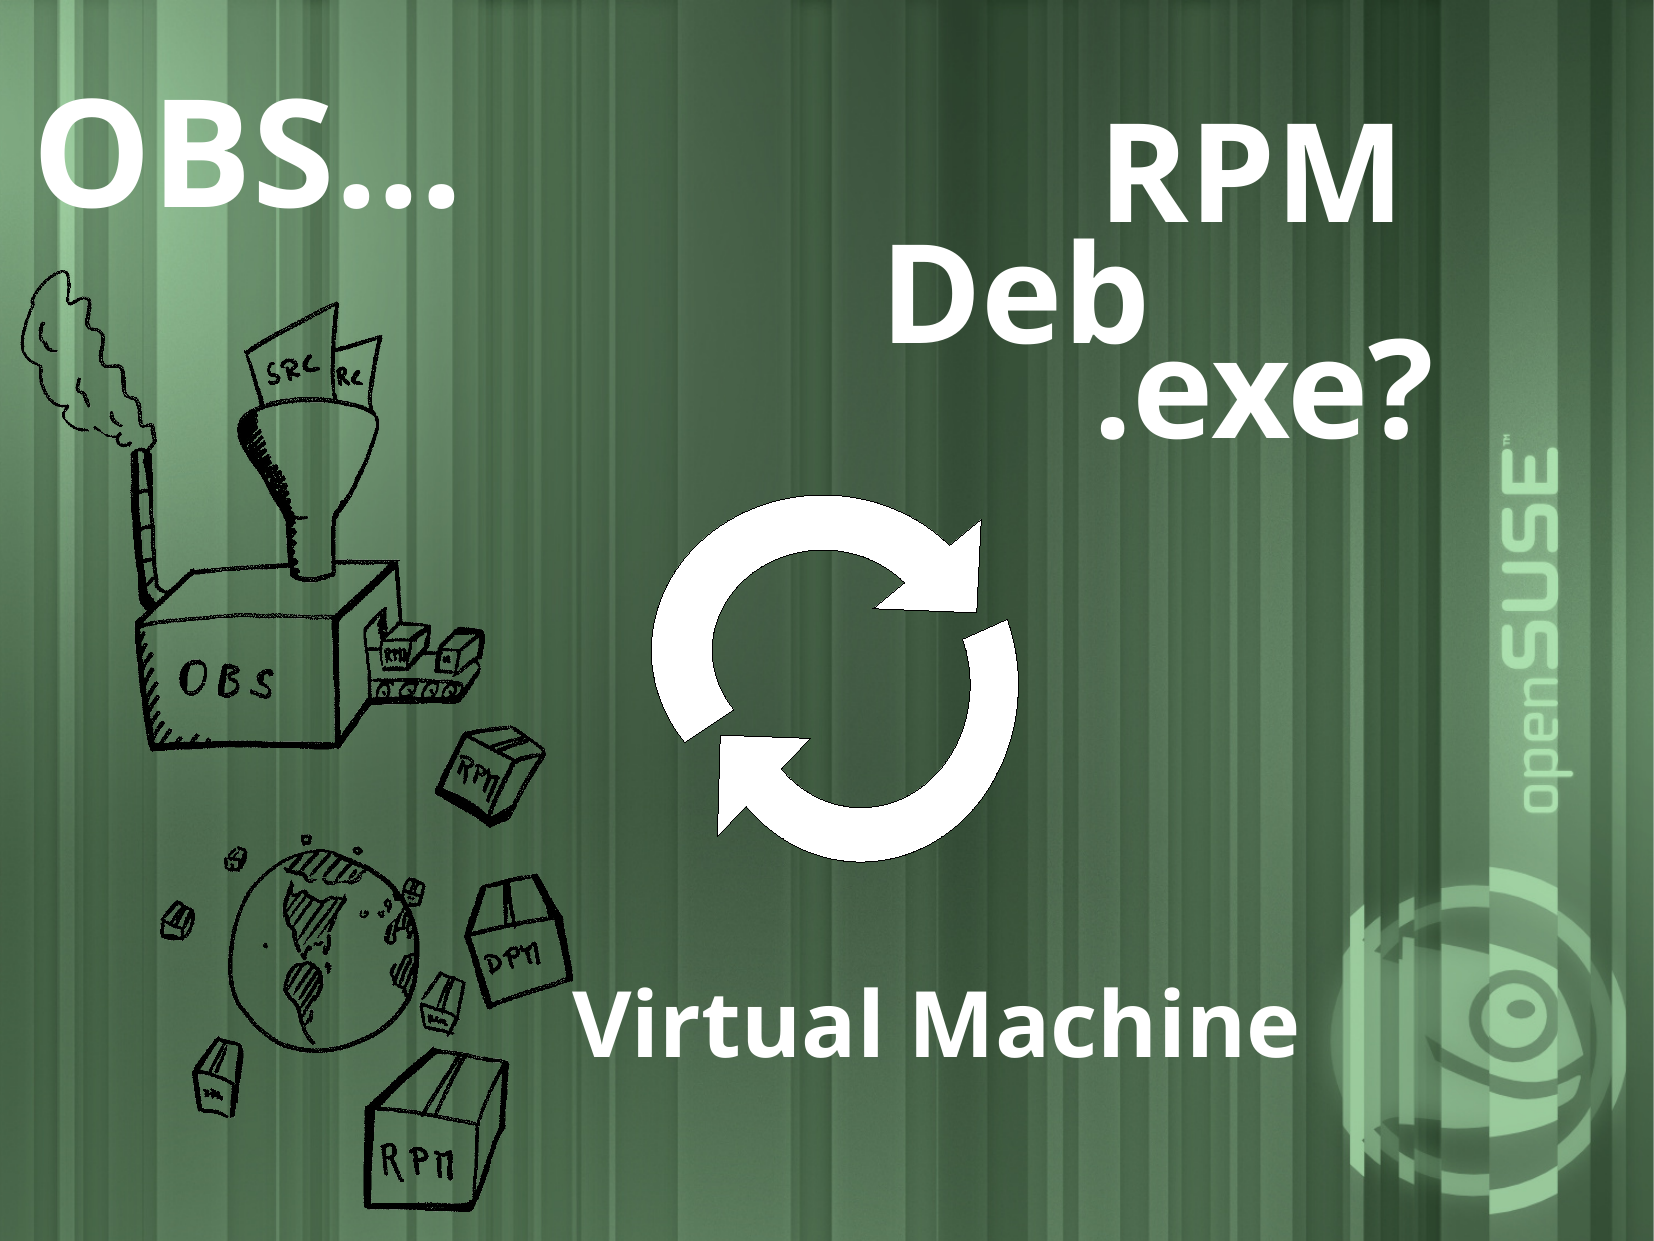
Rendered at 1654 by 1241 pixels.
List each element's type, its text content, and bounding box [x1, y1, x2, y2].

text_box .exe? [1078, 284, 1654, 583]
text_box OBS... [17, 40, 616, 297]
text_box [651, 495, 982, 743]
text_box Virtual Machine [557, 951, 1445, 1116]
picture [0, 0, 1654, 1241]
text_box Deb [865, 189, 1654, 488]
text_box RPM [1083, 68, 1654, 189]
text_box [717, 619, 1019, 863]
